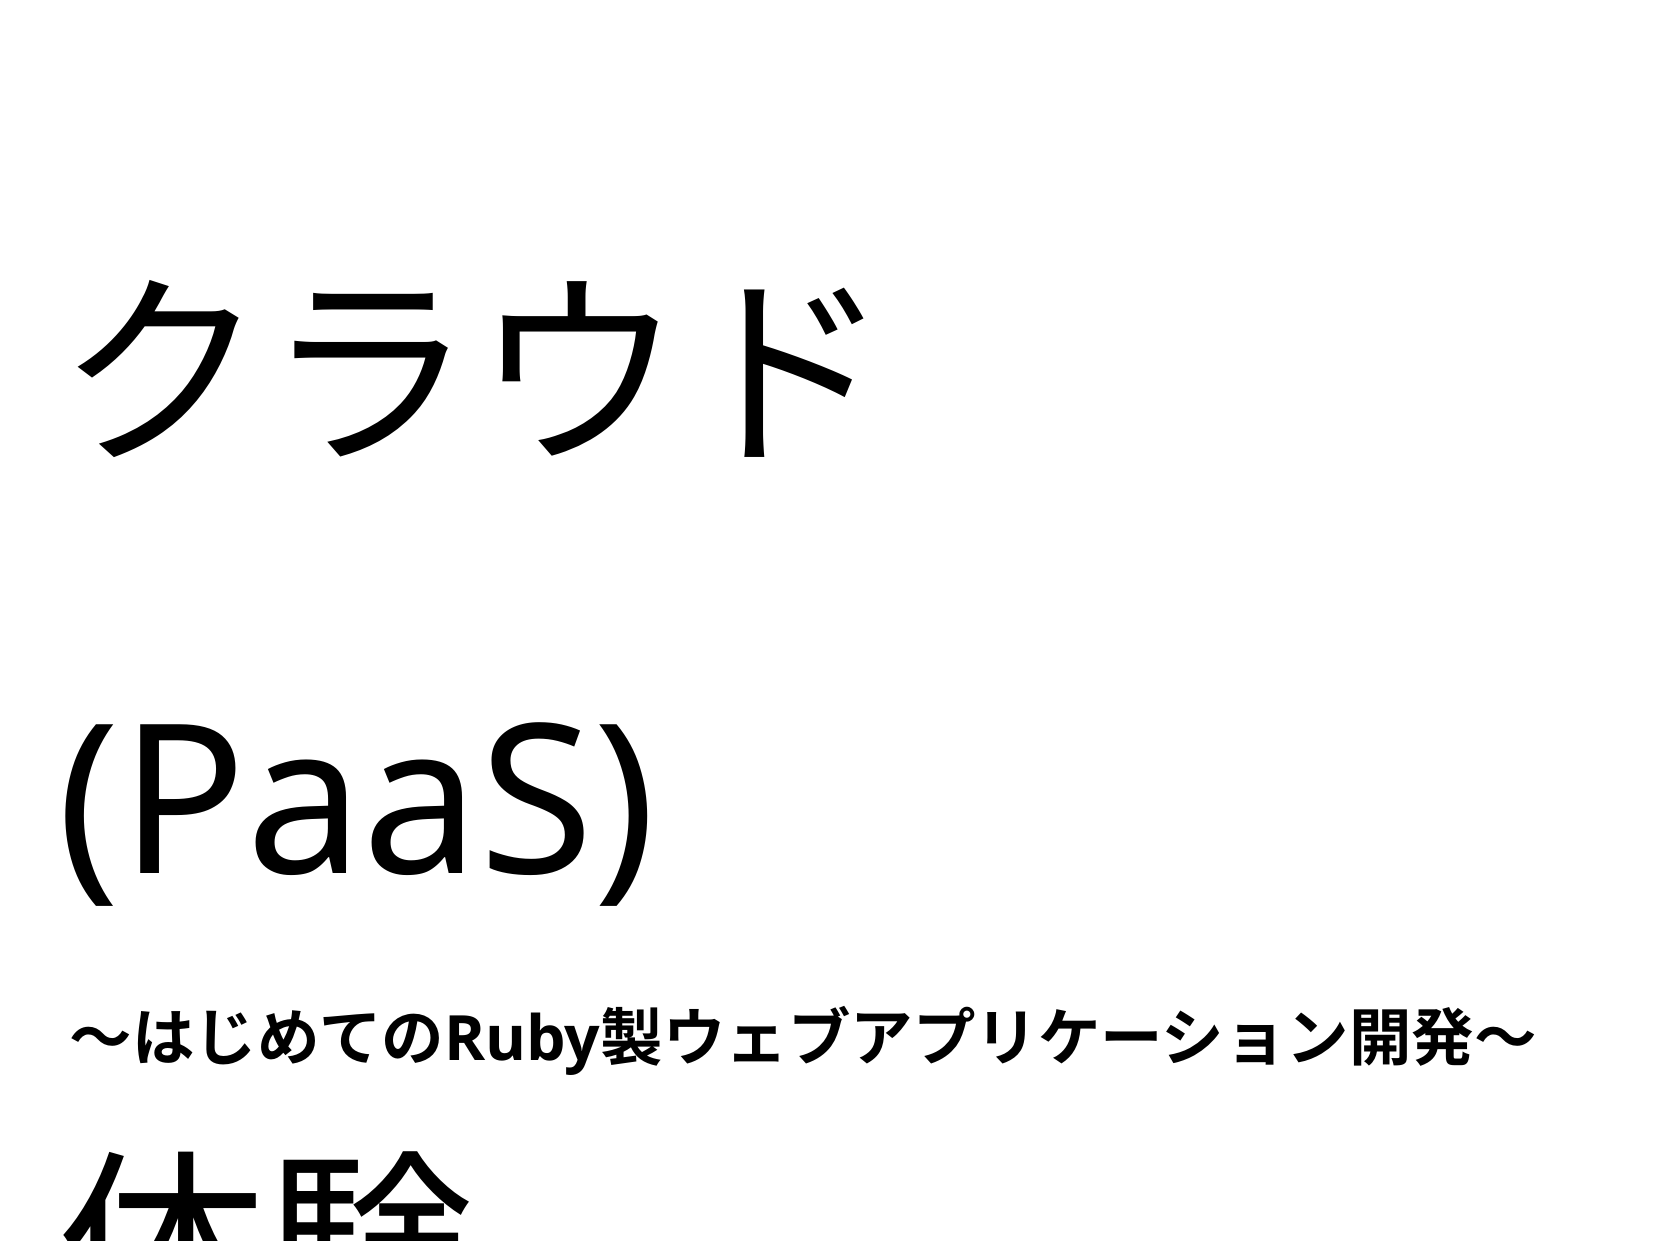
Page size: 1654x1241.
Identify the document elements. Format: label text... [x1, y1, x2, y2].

text_box 〜はじめてのRuby製ウェブアプリケーション開発〜 [5, 980, 1601, 1111]
text_box クラウド (PaaS) 体験 [42, 49, 907, 897]
